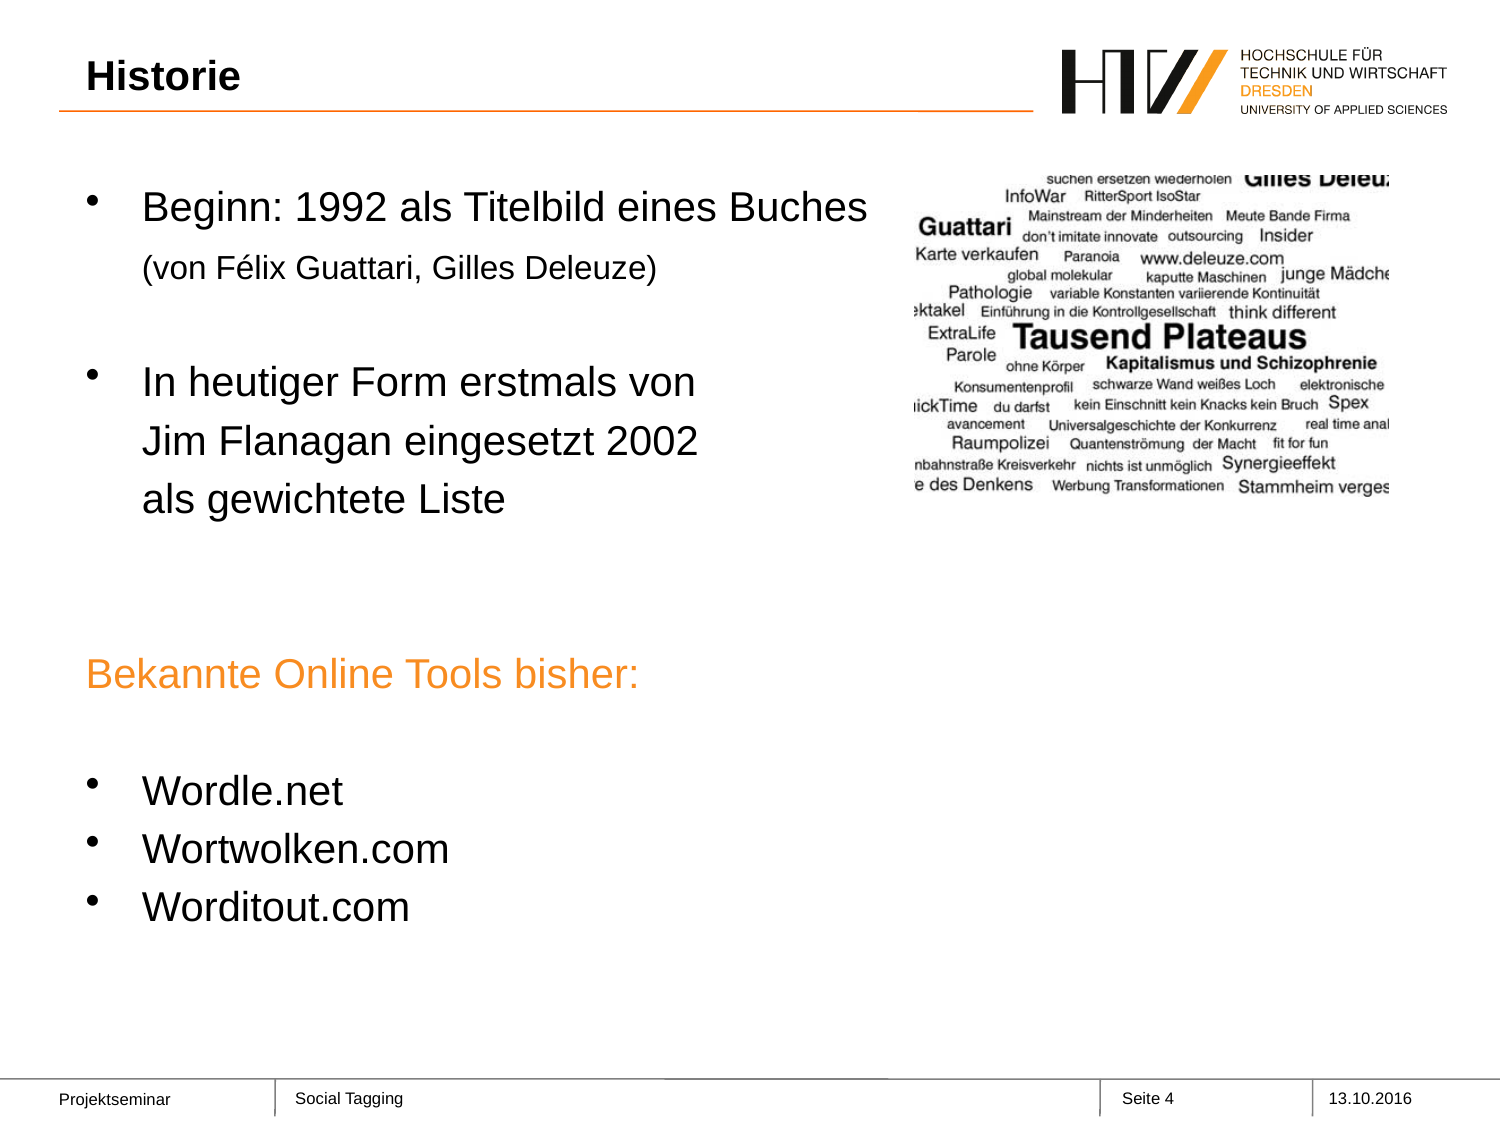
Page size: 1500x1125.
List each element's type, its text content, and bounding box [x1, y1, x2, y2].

list Beginn: 1992 als Titelbild eines Buches (von Félix Guattari, Gilles Deleuze) In heutiger Form erstmals von Jim Flanagan eingesetzt 2002 als gewichtete Liste Bekannte Online Tools bisher: Wordle.net Wortwolken.com Worditout.com [70, 172, 1424, 1035]
picture [1062, 47, 1447, 114]
title Historie [70, 29, 1040, 117]
picture [914, 175, 1389, 497]
